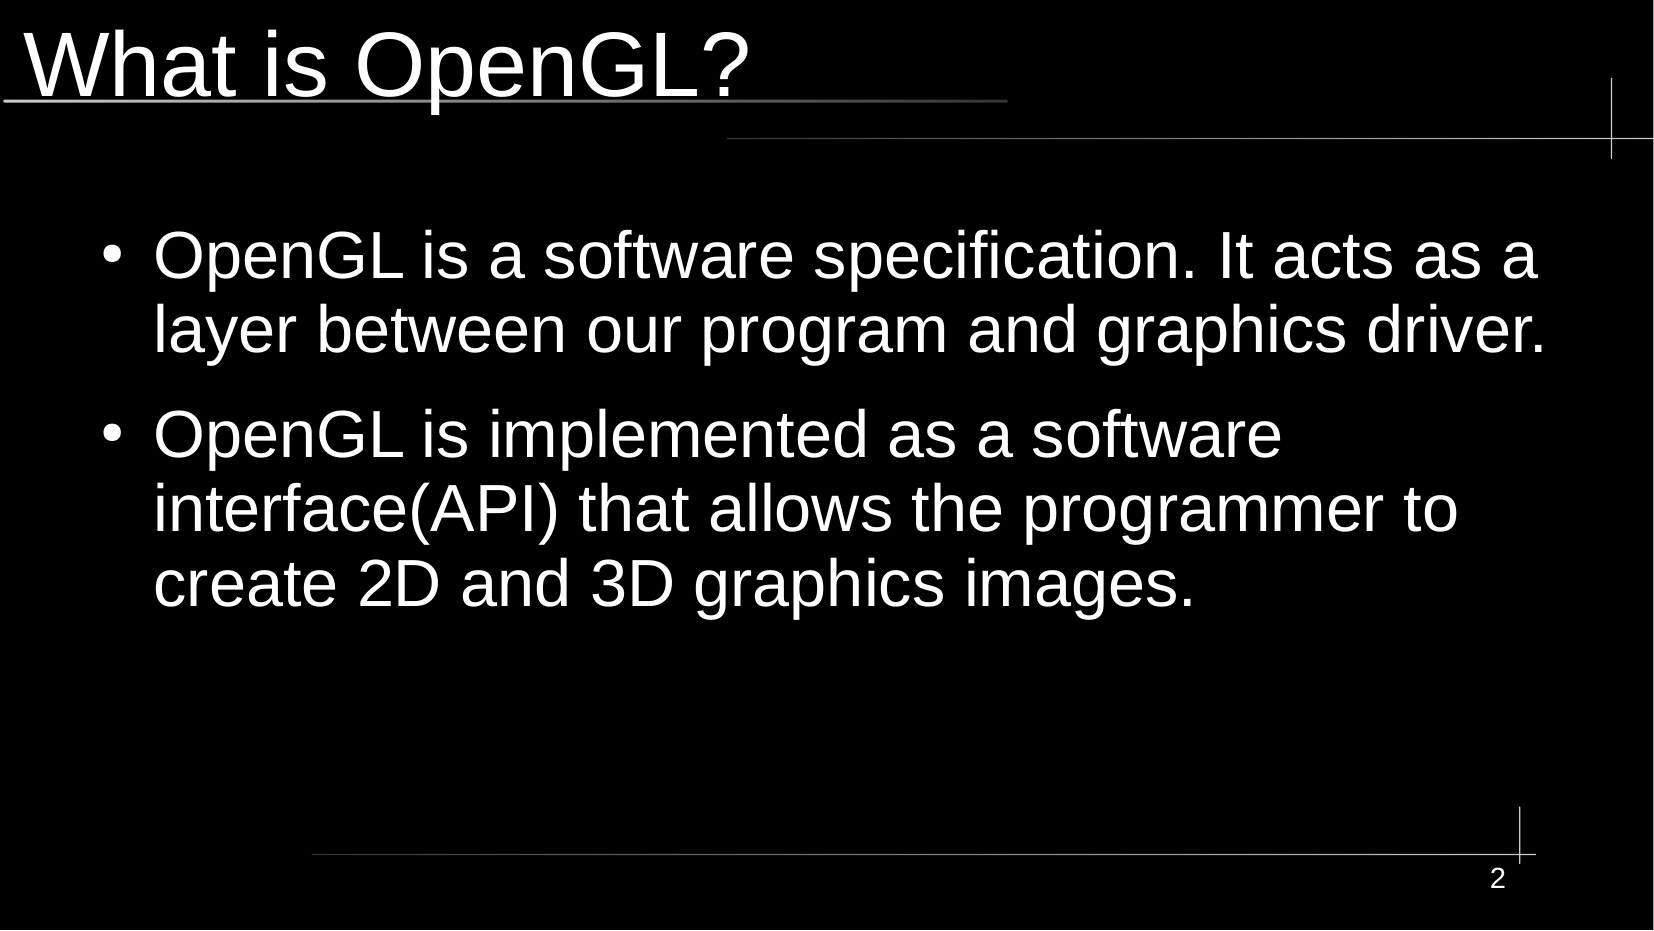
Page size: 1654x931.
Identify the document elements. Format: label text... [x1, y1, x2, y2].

list OpenGL is a software specification. It acts as a layer between our program and graphics driver. OpenGL is implemented as a software interface(API) that allows the programmer to create 2D and 3D graphics images. [82, 217, 1571, 758]
title What is OpenGL? [23, 11, 1589, 119]
